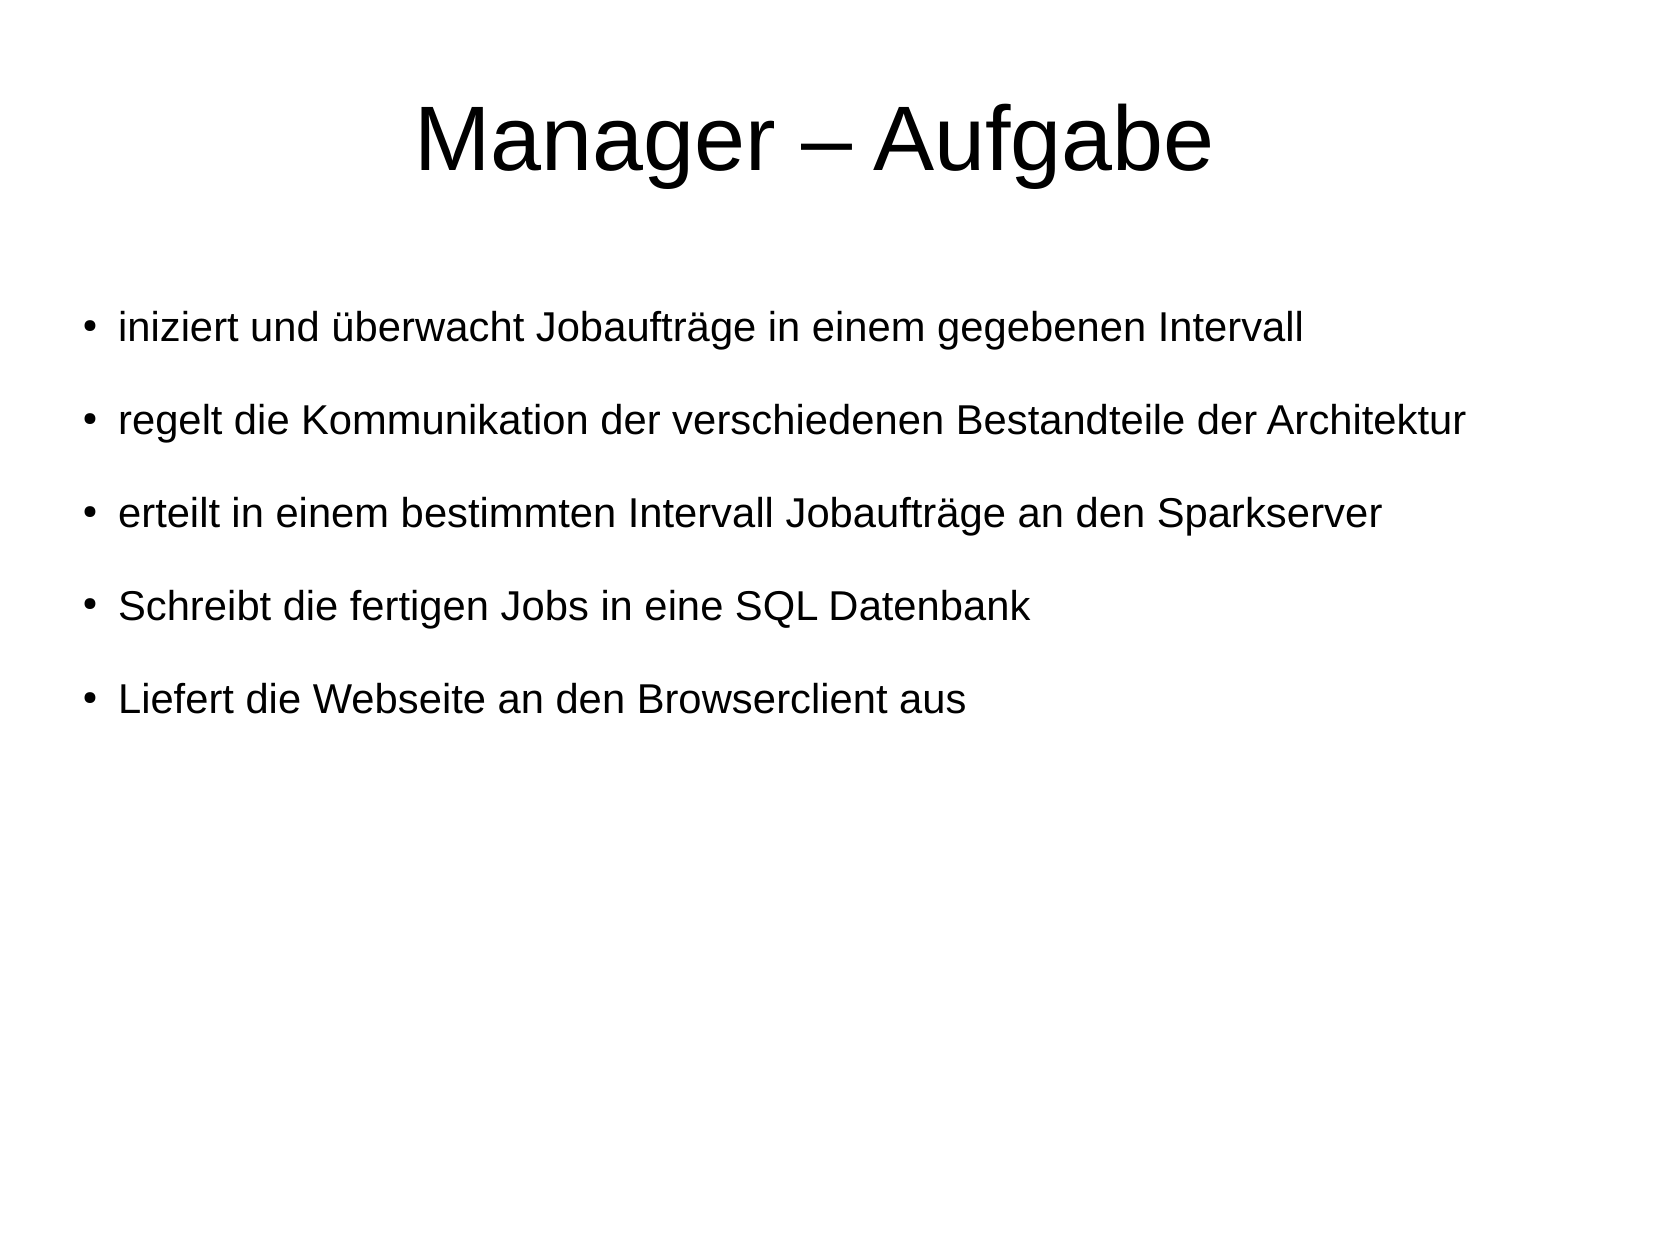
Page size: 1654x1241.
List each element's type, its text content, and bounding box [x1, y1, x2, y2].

title Manager – Aufgabe [70, 35, 1559, 243]
subtitle iniziert und überwacht Jobaufträge in einem gegebenen Intervall regelt die Kommunikation der verschiedenen Bestandteile der Architektur erteilt in einem bestimmten Intervall Jobaufträge an den Sparkserver Schreibt die fertigen Jobs in eine SQL Datenbank Liefert die Webseite an den Browserclient aus [82, 303, 1571, 1123]
